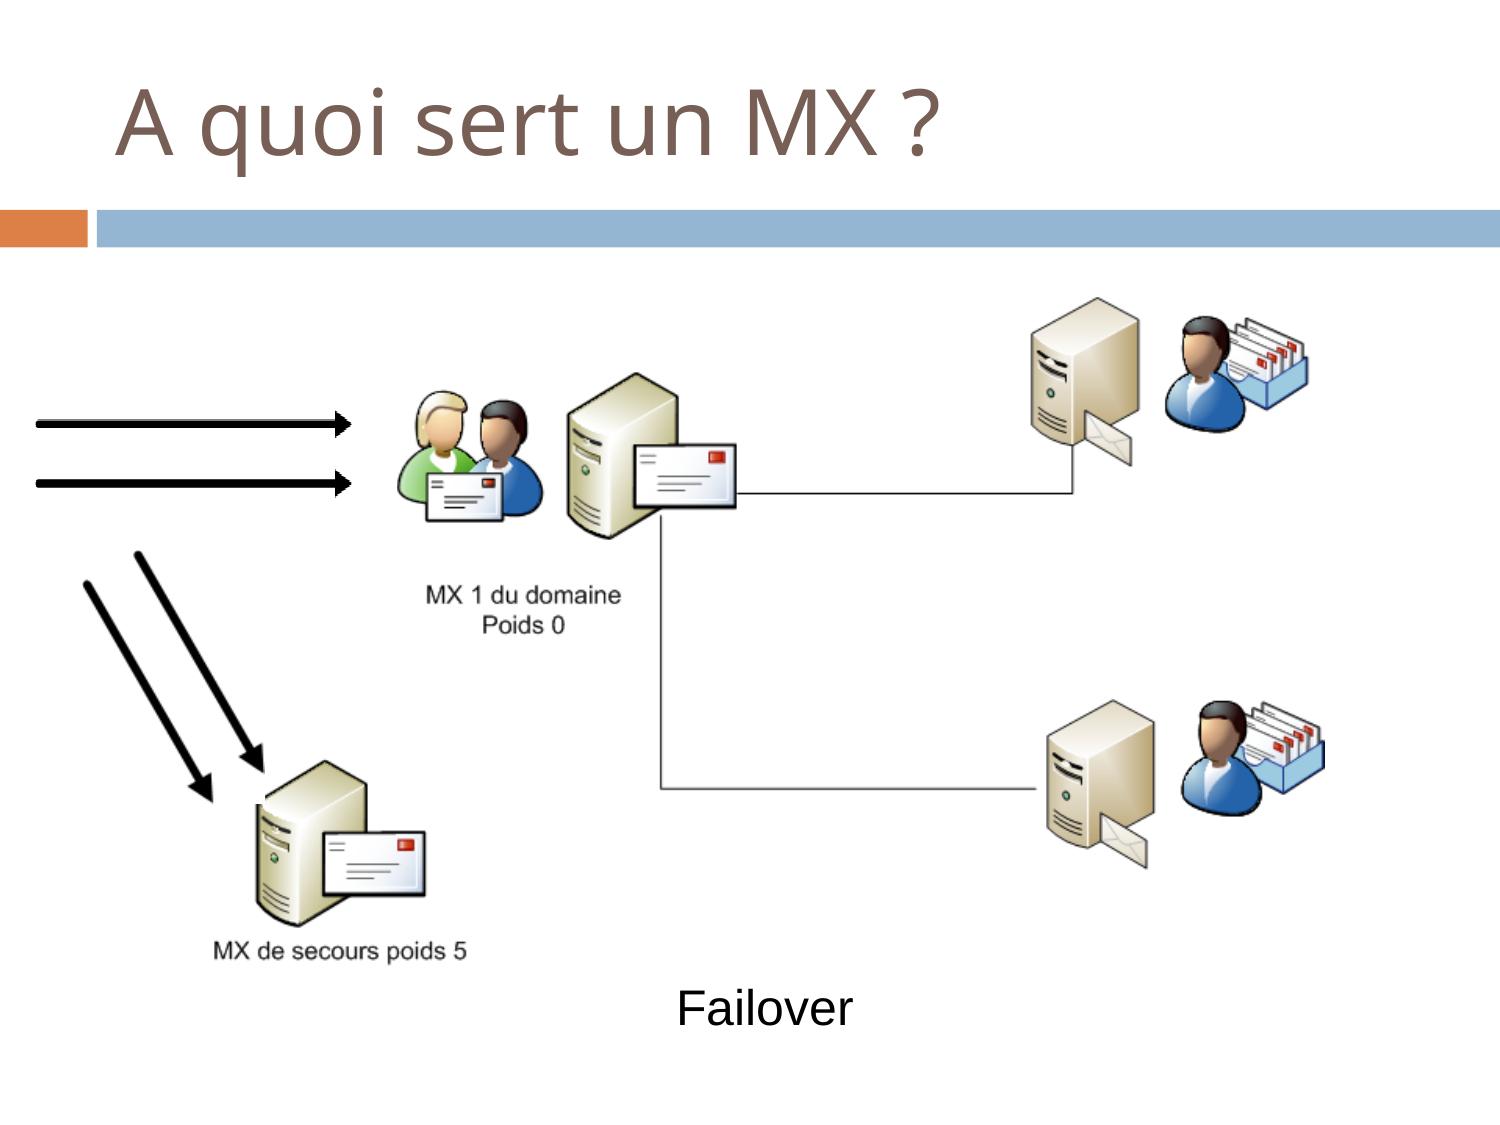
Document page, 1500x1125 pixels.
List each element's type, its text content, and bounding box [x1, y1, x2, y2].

title A quoi sert un MX ? [100, 37, 1438, 201]
picture [35, 296, 1325, 967]
text_box Failover [661, 968, 869, 1044]
